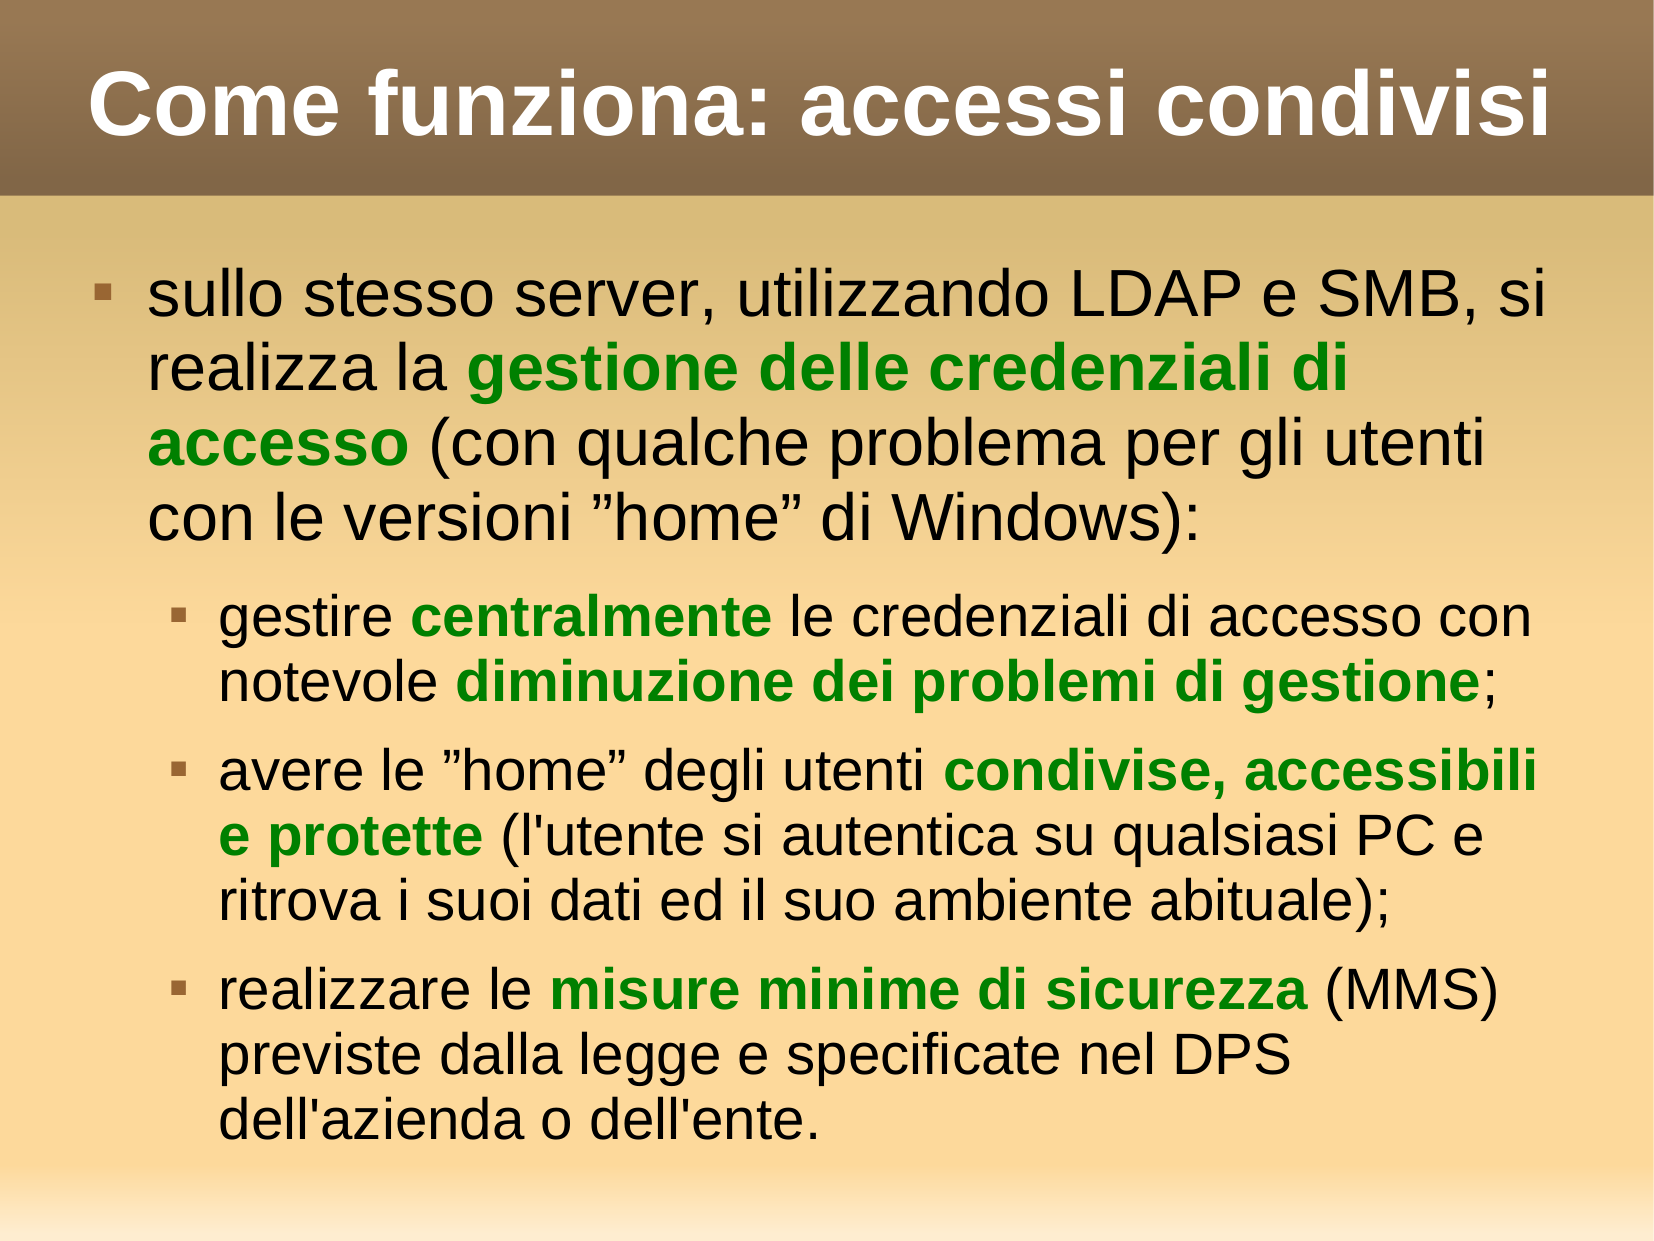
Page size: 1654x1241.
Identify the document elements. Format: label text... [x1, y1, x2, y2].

list sullo stesso server, utilizzando LDAP e SMB, si realizza la gestione delle credenziali di accesso (con qualche problema per gli utenti con le versioni ”home” di Windows): gestire centralmente le credenziali di accesso con notevole diminuzione dei problemi di gestione; avere le ”home” degli utenti condivise, accessibili e protette (l'utente si autentica su qualsiasi PC e ritrova i suoi dati ed il suo ambiente abituale); realizzare le misure minime di sicurezza (MMS) previste dalla legge e specificate nel DPS dell'azienda o dell'ente. [76, 255, 1565, 1152]
title Come funziona: accessi condivisi [76, 7, 1565, 200]
picture [0, 0, 1654, 1241]
